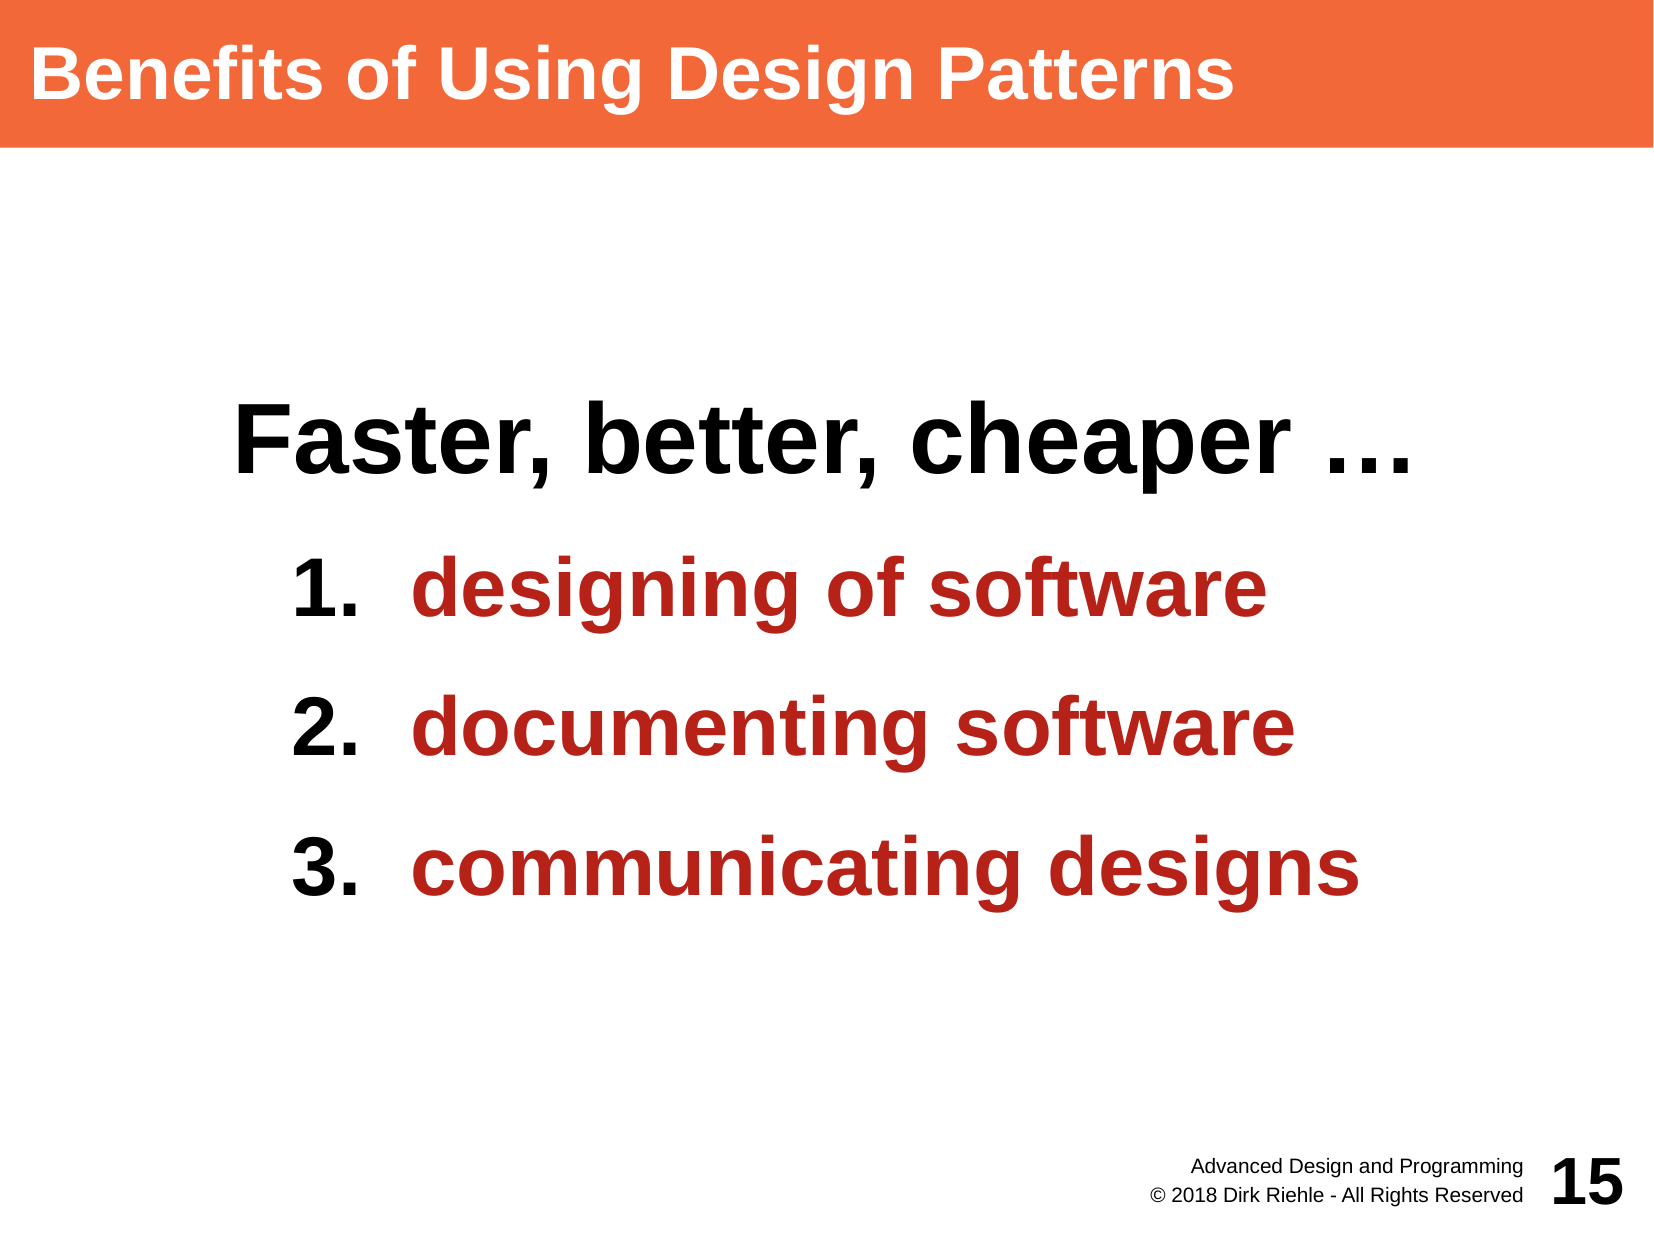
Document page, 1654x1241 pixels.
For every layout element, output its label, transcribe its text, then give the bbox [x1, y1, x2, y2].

title Benefits of Using Design Patterns [0, 0, 1654, 148]
subtitle Faster, better, cheaper … designing of software documenting software communicating designs [29, 177, 1625, 1063]
